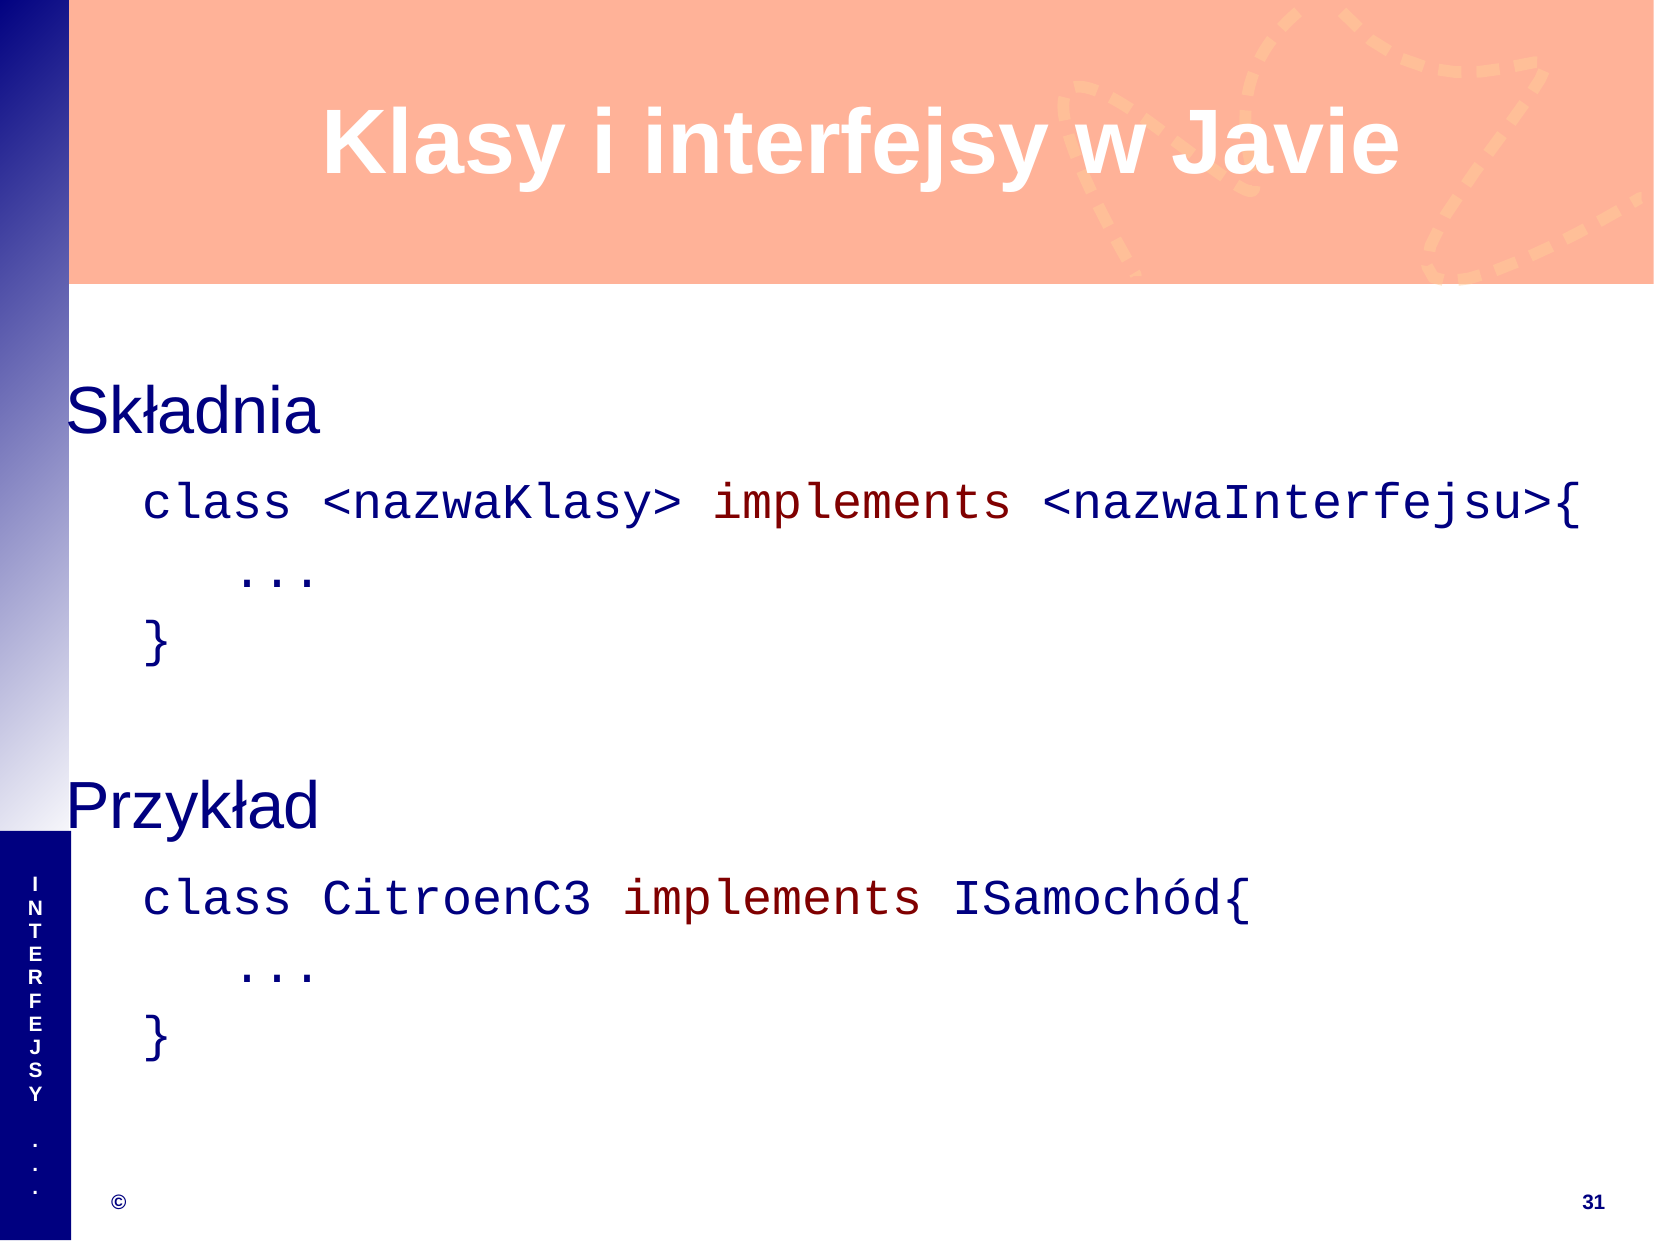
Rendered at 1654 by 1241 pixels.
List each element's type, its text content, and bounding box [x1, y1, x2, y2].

title Klasy i interfejsy w Javie [70, 37, 1654, 246]
text_box I N T E R F E J S Y . . . [0, 830, 71, 1241]
list Składnia class <nazwaKlasy> implements <nazwaInterfejsu>{ ... } Przykład class CitroenC3 implements ISamochód{ ... } [94, 372, 1630, 1049]
